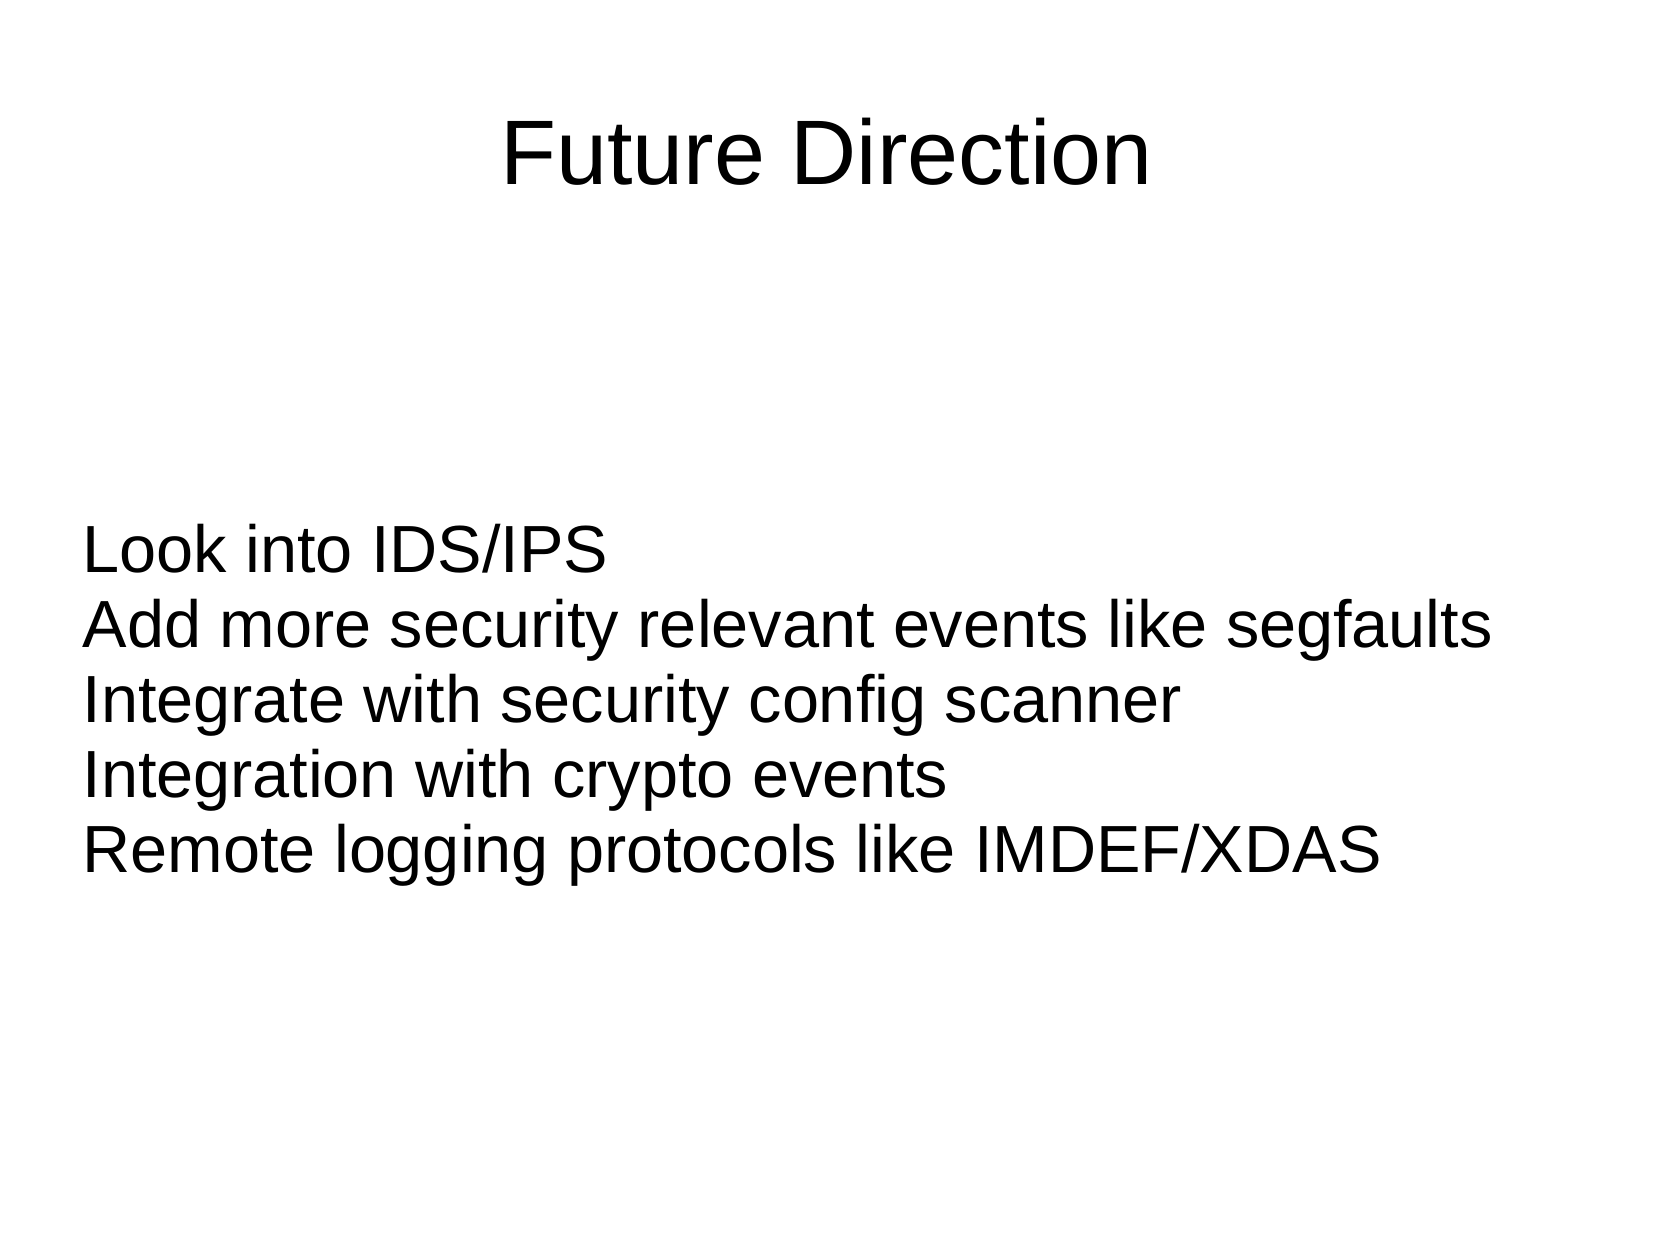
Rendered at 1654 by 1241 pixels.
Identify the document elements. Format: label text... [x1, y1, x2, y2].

title Future Direction [82, 56, 1571, 250]
subtitle Look into IDS/IPS Add more security relevant events like segfaults Integrate with security config scanner Integration with crypto events Remote logging protocols like IMDEF/XDAS [82, 297, 1571, 1102]
